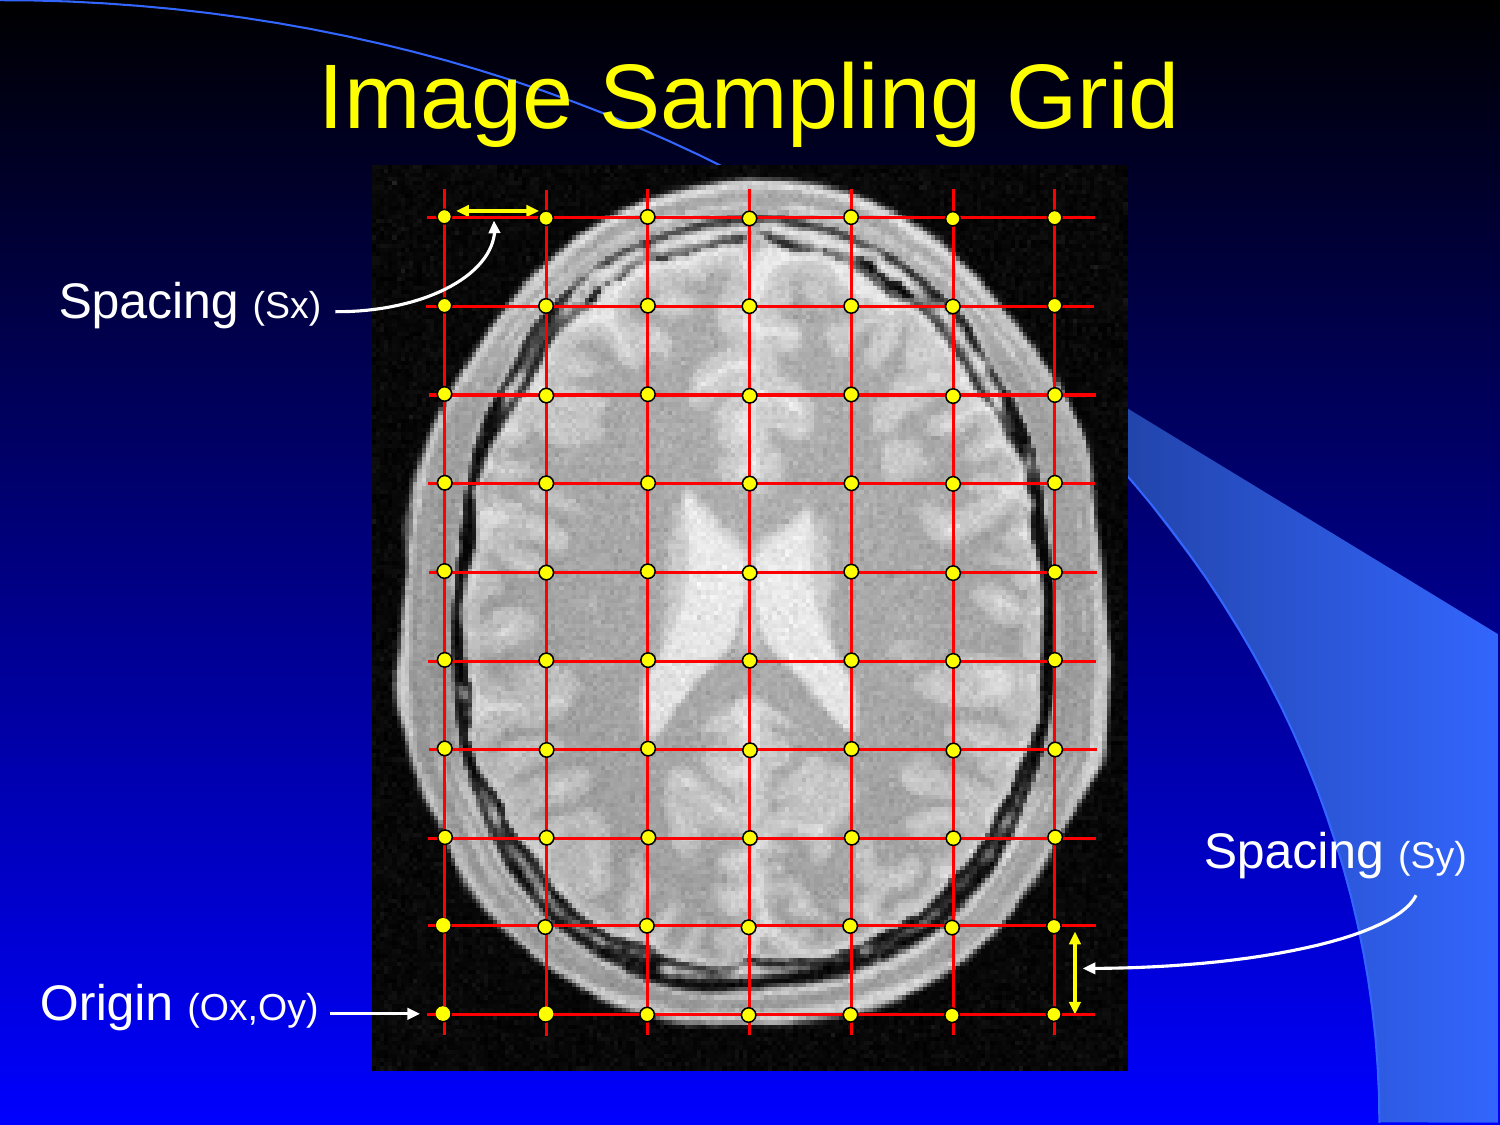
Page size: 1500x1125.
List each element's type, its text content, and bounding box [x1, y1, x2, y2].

picture [751, 485, 850, 571]
picture [751, 663, 850, 748]
picture [548, 927, 646, 1013]
picture [446, 485, 545, 571]
picture [446, 574, 545, 660]
picture [751, 308, 850, 393]
text_box [742, 742, 758, 758]
picture [649, 927, 748, 1013]
text_box [1047, 298, 1062, 313]
text_box [641, 830, 656, 845]
text_box [843, 209, 859, 225]
text_box [539, 742, 554, 758]
text_box [742, 830, 758, 846]
picture [548, 840, 646, 924]
picture [955, 751, 1053, 837]
text_box [538, 388, 554, 403]
picture [548, 663, 646, 748]
text_box [945, 299, 961, 314]
picture [853, 308, 952, 393]
text_box [639, 918, 655, 934]
text_box [538, 475, 554, 491]
text_box [639, 1007, 655, 1022]
text_box [945, 653, 961, 669]
text_box [1047, 564, 1063, 580]
picture [649, 663, 748, 748]
text_box [741, 919, 756, 935]
text_box [844, 741, 859, 757]
text_box [742, 476, 758, 491]
text_box [843, 387, 859, 402]
text_box [537, 1006, 554, 1023]
picture [751, 397, 850, 482]
text_box [640, 386, 656, 402]
text_box [843, 298, 859, 314]
text_box [435, 917, 451, 933]
picture [955, 219, 1053, 305]
text_box [742, 565, 758, 581]
text_box [437, 829, 453, 845]
picture [446, 840, 545, 924]
text_box [640, 209, 655, 225]
picture [853, 751, 952, 837]
text_box [437, 741, 453, 756]
picture [853, 927, 952, 1013]
picture [751, 219, 850, 305]
picture [649, 219, 748, 305]
text_box [742, 653, 758, 668]
picture [649, 308, 748, 393]
picture [751, 927, 850, 1013]
text_box [742, 211, 757, 226]
text_box [742, 388, 758, 404]
picture [955, 840, 1053, 924]
picture [853, 485, 952, 571]
picture [548, 485, 646, 571]
picture [649, 840, 748, 924]
text_box [437, 298, 452, 313]
picture [955, 397, 1053, 482]
picture [548, 308, 646, 393]
text_box [945, 476, 961, 492]
text_box [437, 652, 453, 668]
text_box [437, 563, 452, 579]
text_box [945, 388, 961, 404]
picture [853, 663, 952, 748]
picture [751, 751, 850, 837]
text_box [1047, 387, 1063, 403]
picture [649, 574, 748, 660]
picture [955, 485, 1053, 571]
text_box [640, 741, 656, 756]
picture [751, 574, 850, 660]
text_box [1047, 652, 1063, 668]
text_box [842, 918, 858, 934]
text_box Spacing (Sy) [1189, 825, 1482, 886]
picture [372, 175, 1128, 1071]
text_box [945, 565, 961, 581]
text_box [1047, 475, 1063, 491]
text_box [640, 563, 656, 579]
picture [955, 927, 1053, 1013]
text_box [437, 475, 453, 491]
text_box [741, 1007, 756, 1023]
text_box Spacing (Sx) [43, 275, 337, 336]
text_box Origin (Ox,Oy) [25, 977, 334, 1038]
picture [955, 663, 1053, 748]
picture [853, 574, 952, 660]
picture [853, 397, 952, 482]
text_box [537, 919, 553, 935]
picture [649, 751, 748, 837]
text_box [946, 830, 961, 846]
text_box [843, 564, 859, 579]
picture [955, 308, 1053, 393]
picture [955, 574, 1053, 660]
picture [751, 840, 850, 924]
picture [548, 751, 646, 837]
picture [548, 574, 646, 660]
text_box [742, 298, 757, 314]
picture [853, 219, 952, 305]
picture [446, 308, 545, 393]
picture [548, 397, 646, 482]
text_box [1046, 1006, 1062, 1022]
text_box [945, 211, 961, 227]
text_box [1047, 210, 1062, 225]
text_box [844, 653, 859, 668]
text_box [1047, 742, 1063, 757]
picture [853, 840, 952, 924]
picture [446, 663, 545, 748]
text_box [944, 920, 960, 935]
text_box [640, 475, 656, 491]
picture [446, 751, 545, 837]
text_box [435, 1006, 452, 1022]
picture [446, 927, 545, 1013]
text_box [944, 1008, 960, 1023]
picture [446, 397, 545, 482]
text_box [538, 653, 554, 668]
text_box [844, 830, 860, 846]
picture [548, 219, 646, 305]
text_box [640, 652, 656, 668]
text_box [539, 830, 554, 846]
text_box [538, 210, 554, 226]
text_box [538, 298, 554, 314]
text_box [843, 1007, 858, 1023]
title Image Sampling Grid [112, 17, 1388, 175]
text_box [946, 743, 961, 758]
picture [446, 219, 545, 305]
text_box [437, 209, 452, 224]
text_box [437, 386, 452, 402]
text_box [844, 475, 859, 491]
text_box [538, 565, 554, 580]
text_box [1047, 829, 1063, 845]
text_box [1046, 919, 1062, 934]
text_box [640, 298, 656, 313]
picture [649, 485, 748, 571]
picture [649, 397, 748, 482]
